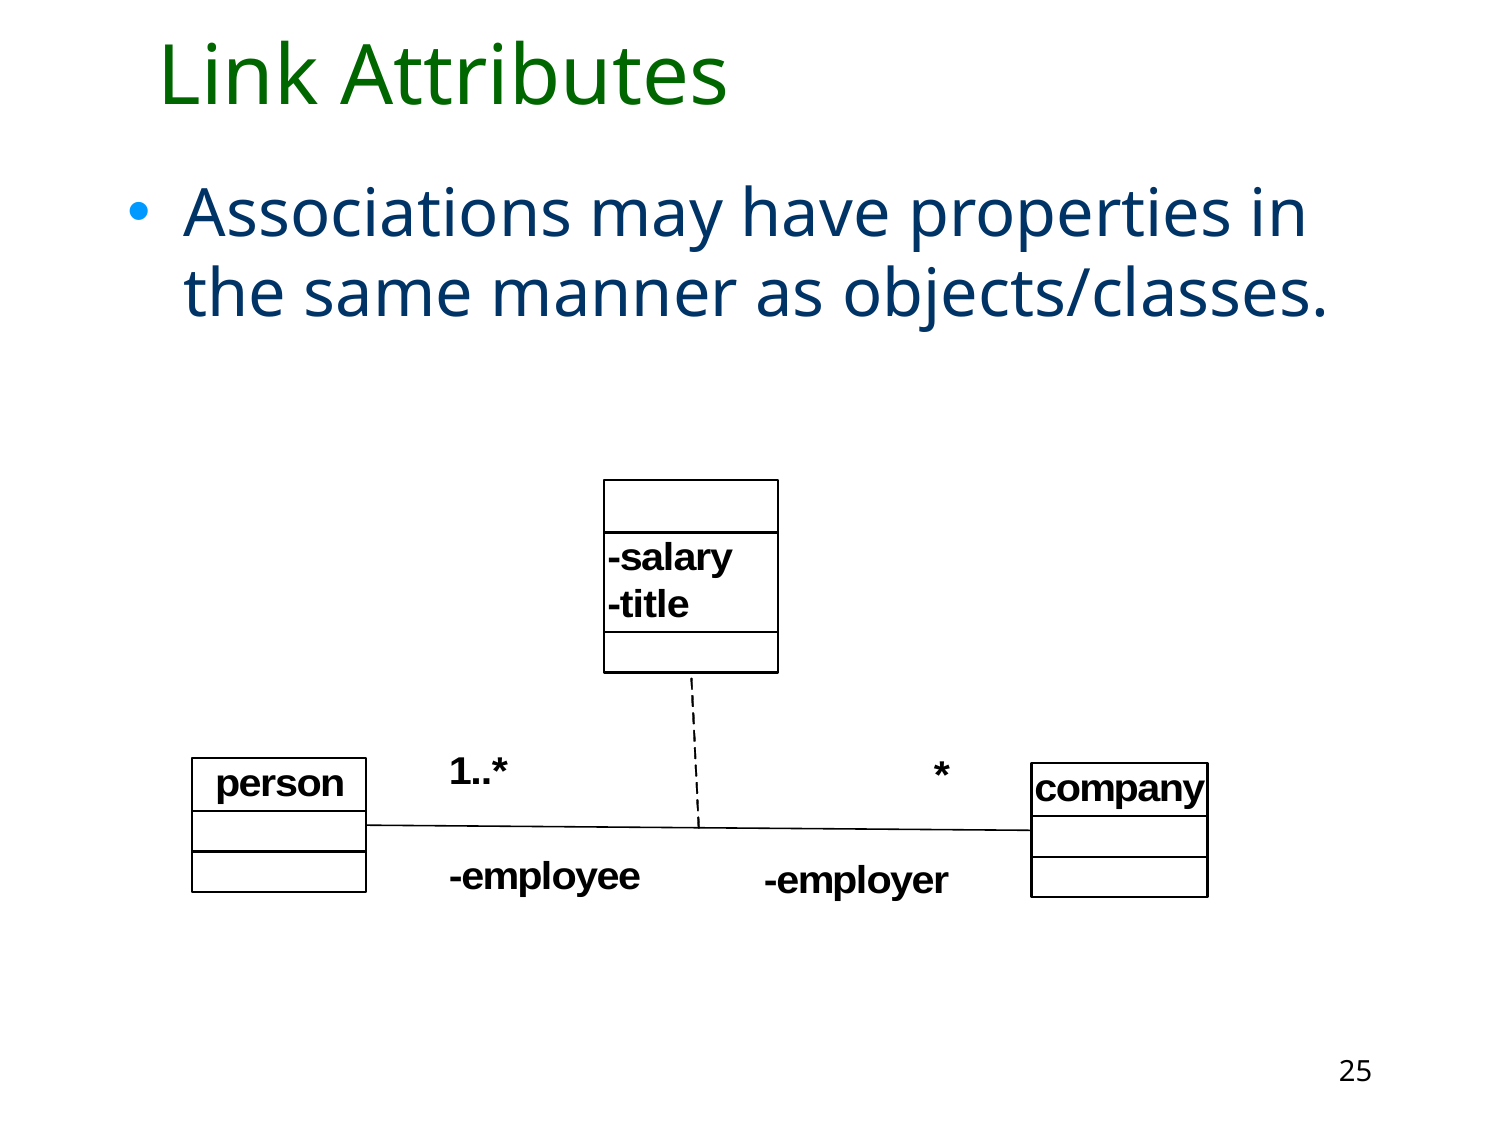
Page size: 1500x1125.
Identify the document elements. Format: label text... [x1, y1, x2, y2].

chart [187, 474, 1213, 910]
slide_number <number> [1074, 1025, 1388, 1100]
title Link Attributes [142, 12, 1482, 129]
list Associations may have properties in the same manner as objects/classes. [112, 162, 1388, 913]
